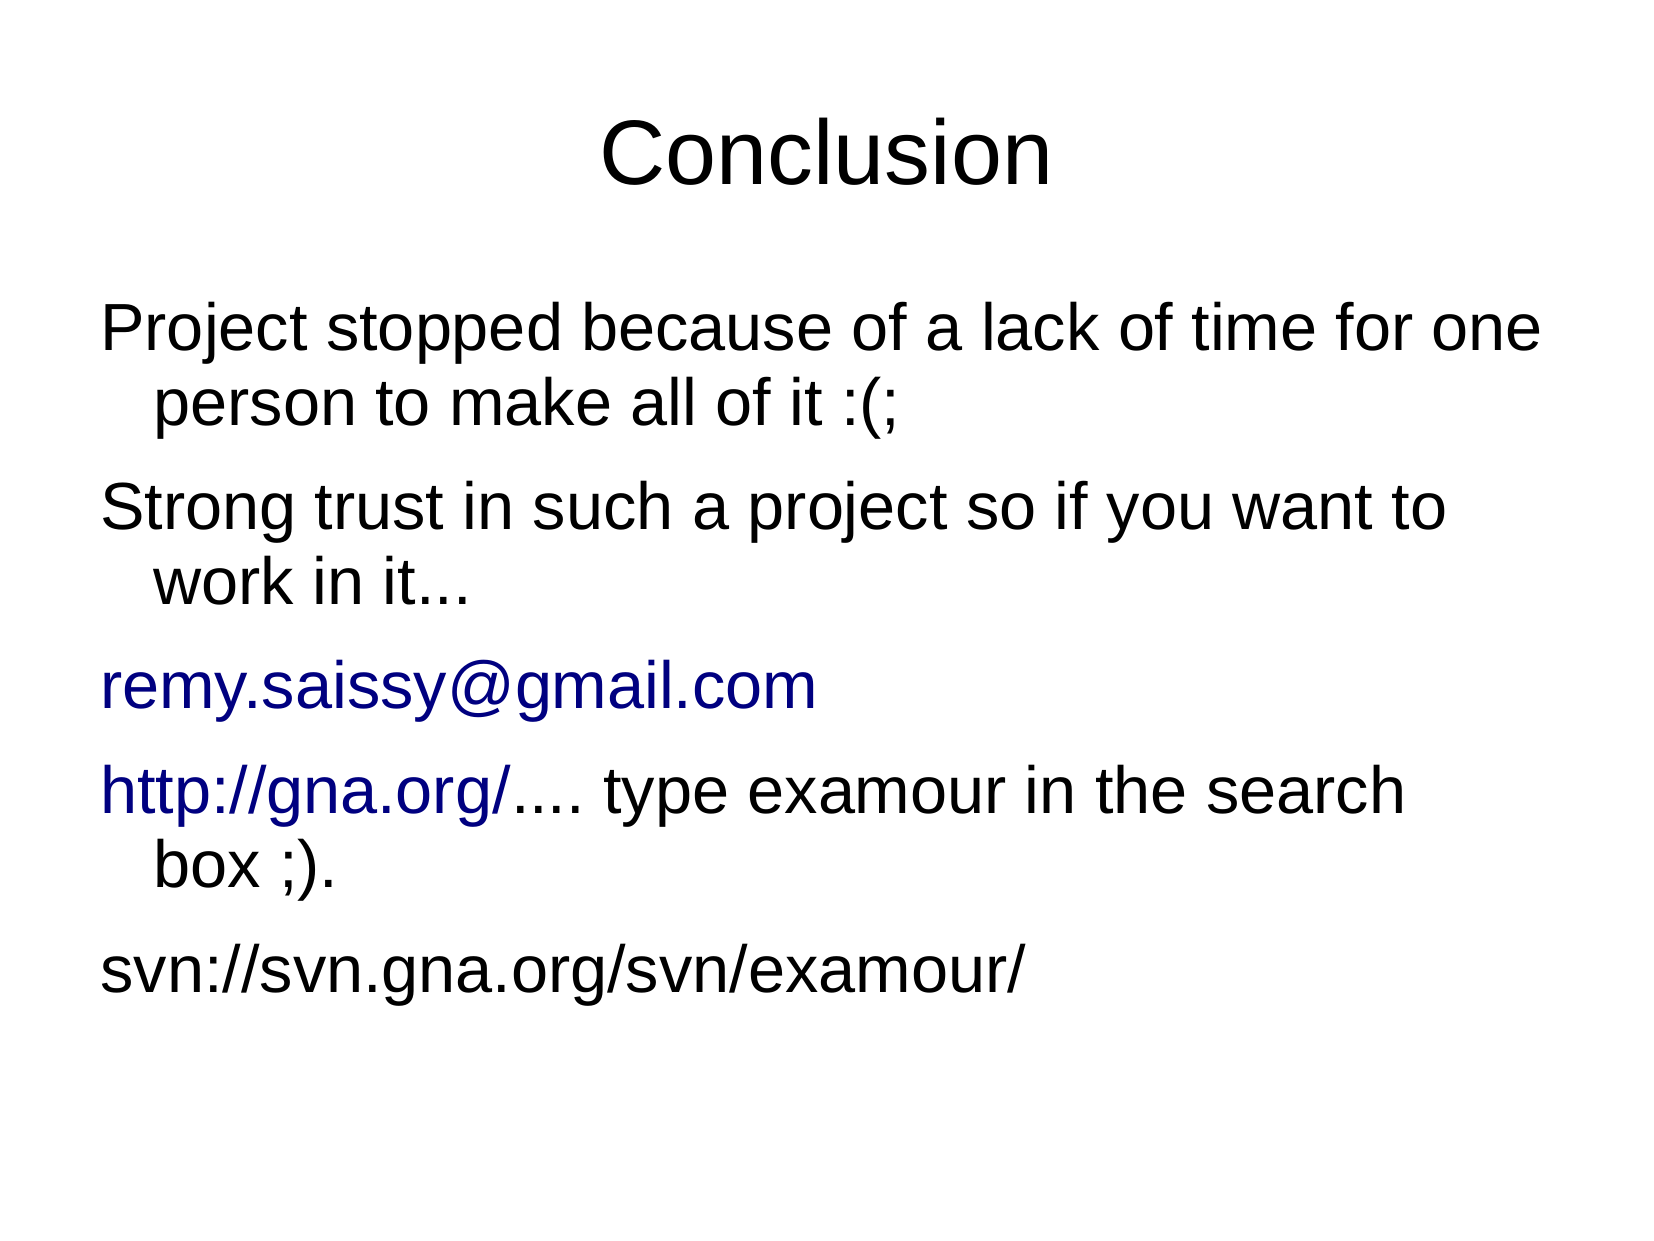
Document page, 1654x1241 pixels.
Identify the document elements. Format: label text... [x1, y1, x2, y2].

list Project stopped because of a lack of time for one person to make all of it :(; Strong trust in such a project so if you want to work in it... remy.saissy@gmail.com http://gna.org/.... type examour in the search box ;). svn://svn.gna.org/svn/examour/ [82, 290, 1571, 1094]
title Conclusion [82, 56, 1571, 250]
